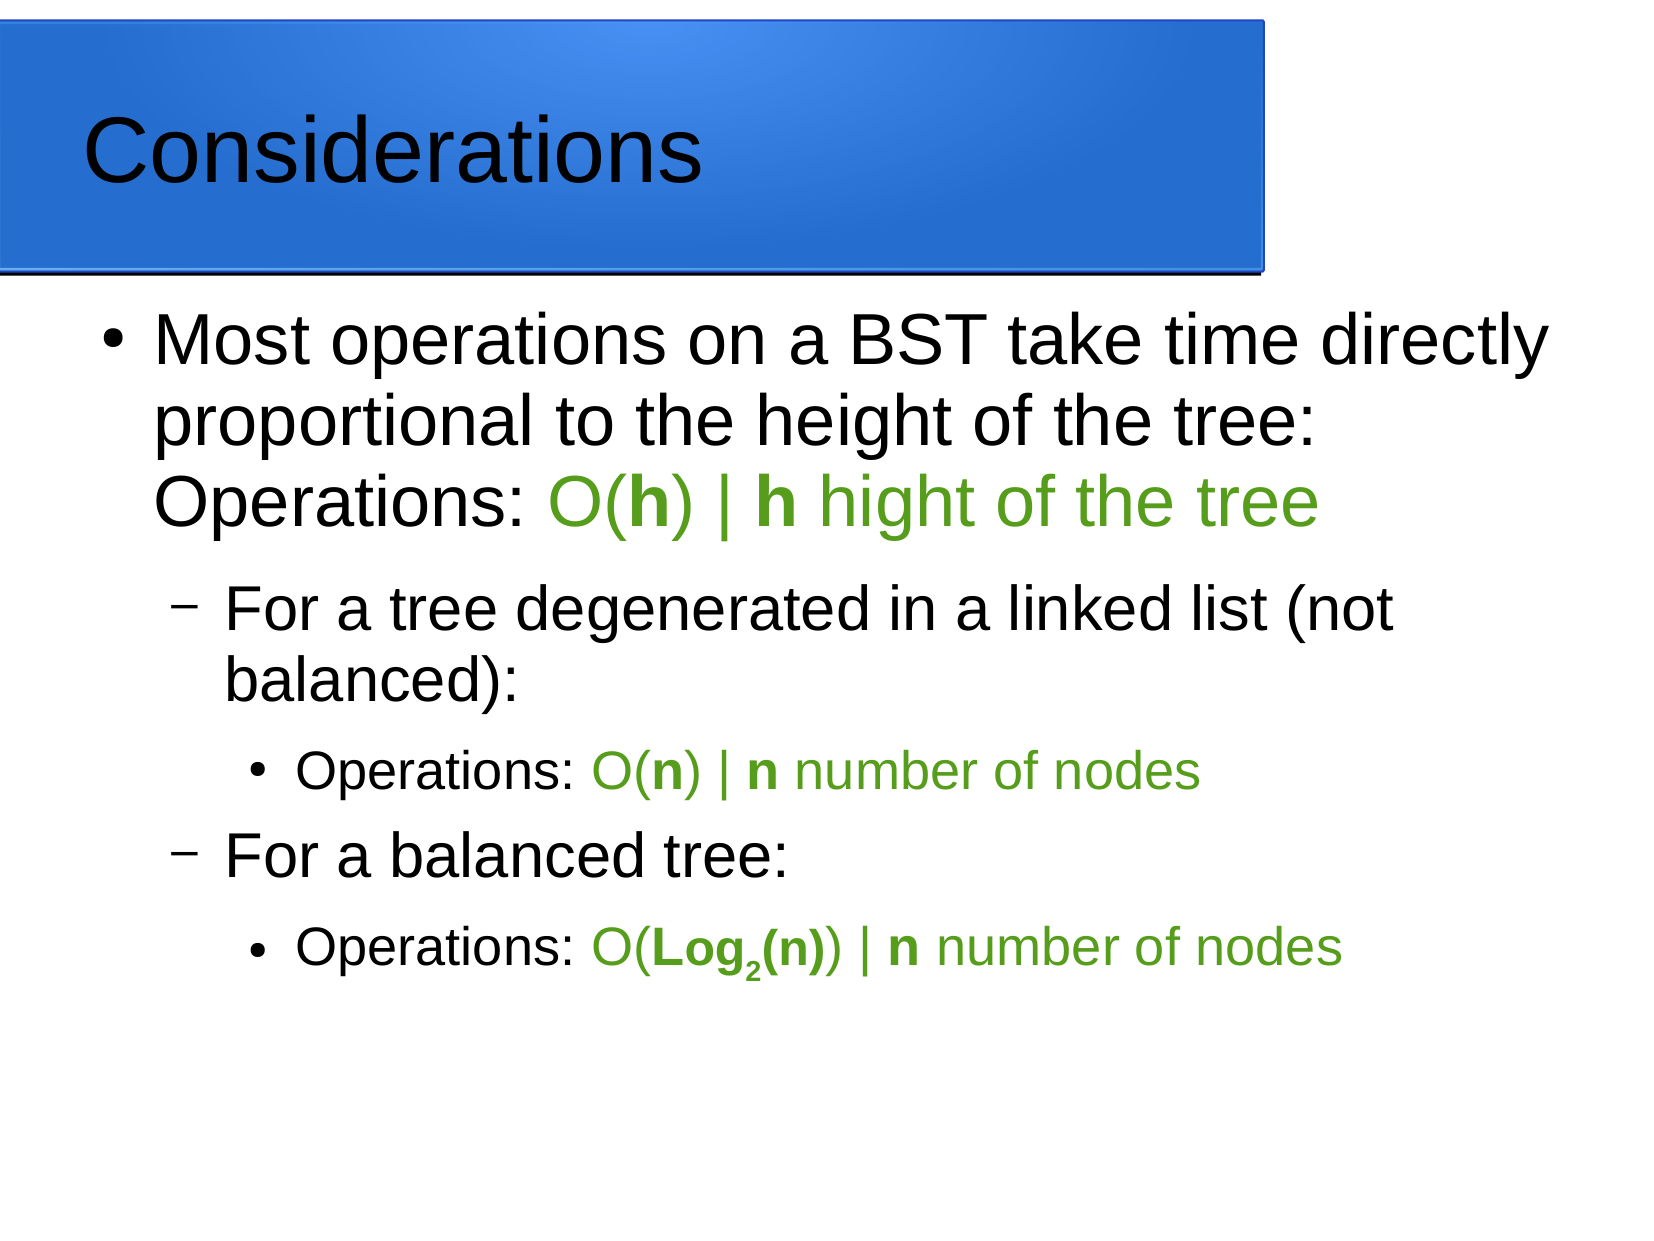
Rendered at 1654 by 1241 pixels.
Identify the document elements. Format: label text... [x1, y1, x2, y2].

title Considerations [82, 47, 1235, 252]
list Most operations on a BST take time directly proportional to the height of the tree: Operations: O(h) | h hight of the tree For a tree degenerated in a linked list (not balanced): Operations: O(n) | n number of nodes For a balanced tree: Operations: O(Log2(n)) | n number of nodes [82, 299, 1571, 1019]
